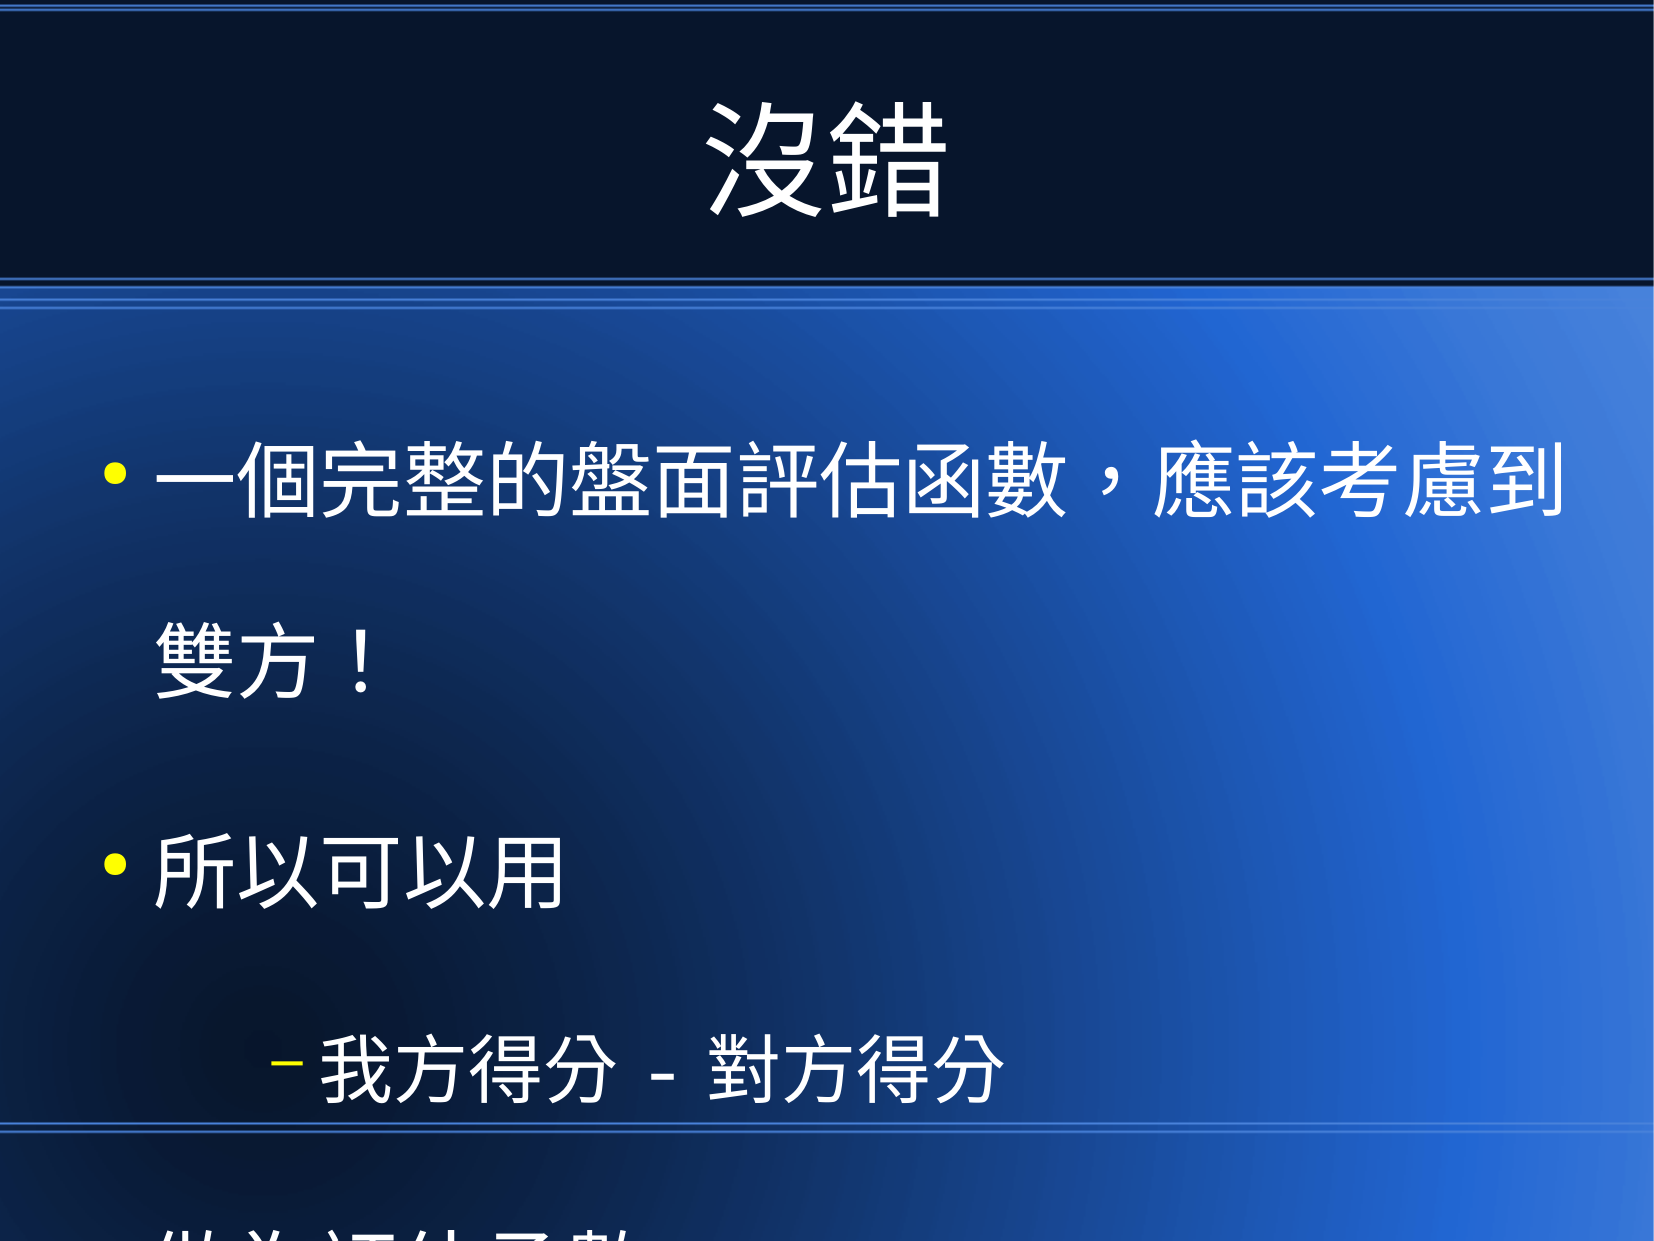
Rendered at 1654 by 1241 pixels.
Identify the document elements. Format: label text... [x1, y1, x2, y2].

list 一個完整的盤面評估函數，應該考慮到雙方！ 所以可以用 我方得分-對方得分 做為評估函數 [82, 355, 1571, 1241]
picture [0, 0, 1654, 1241]
title 沒錯 [82, 49, 1571, 257]
